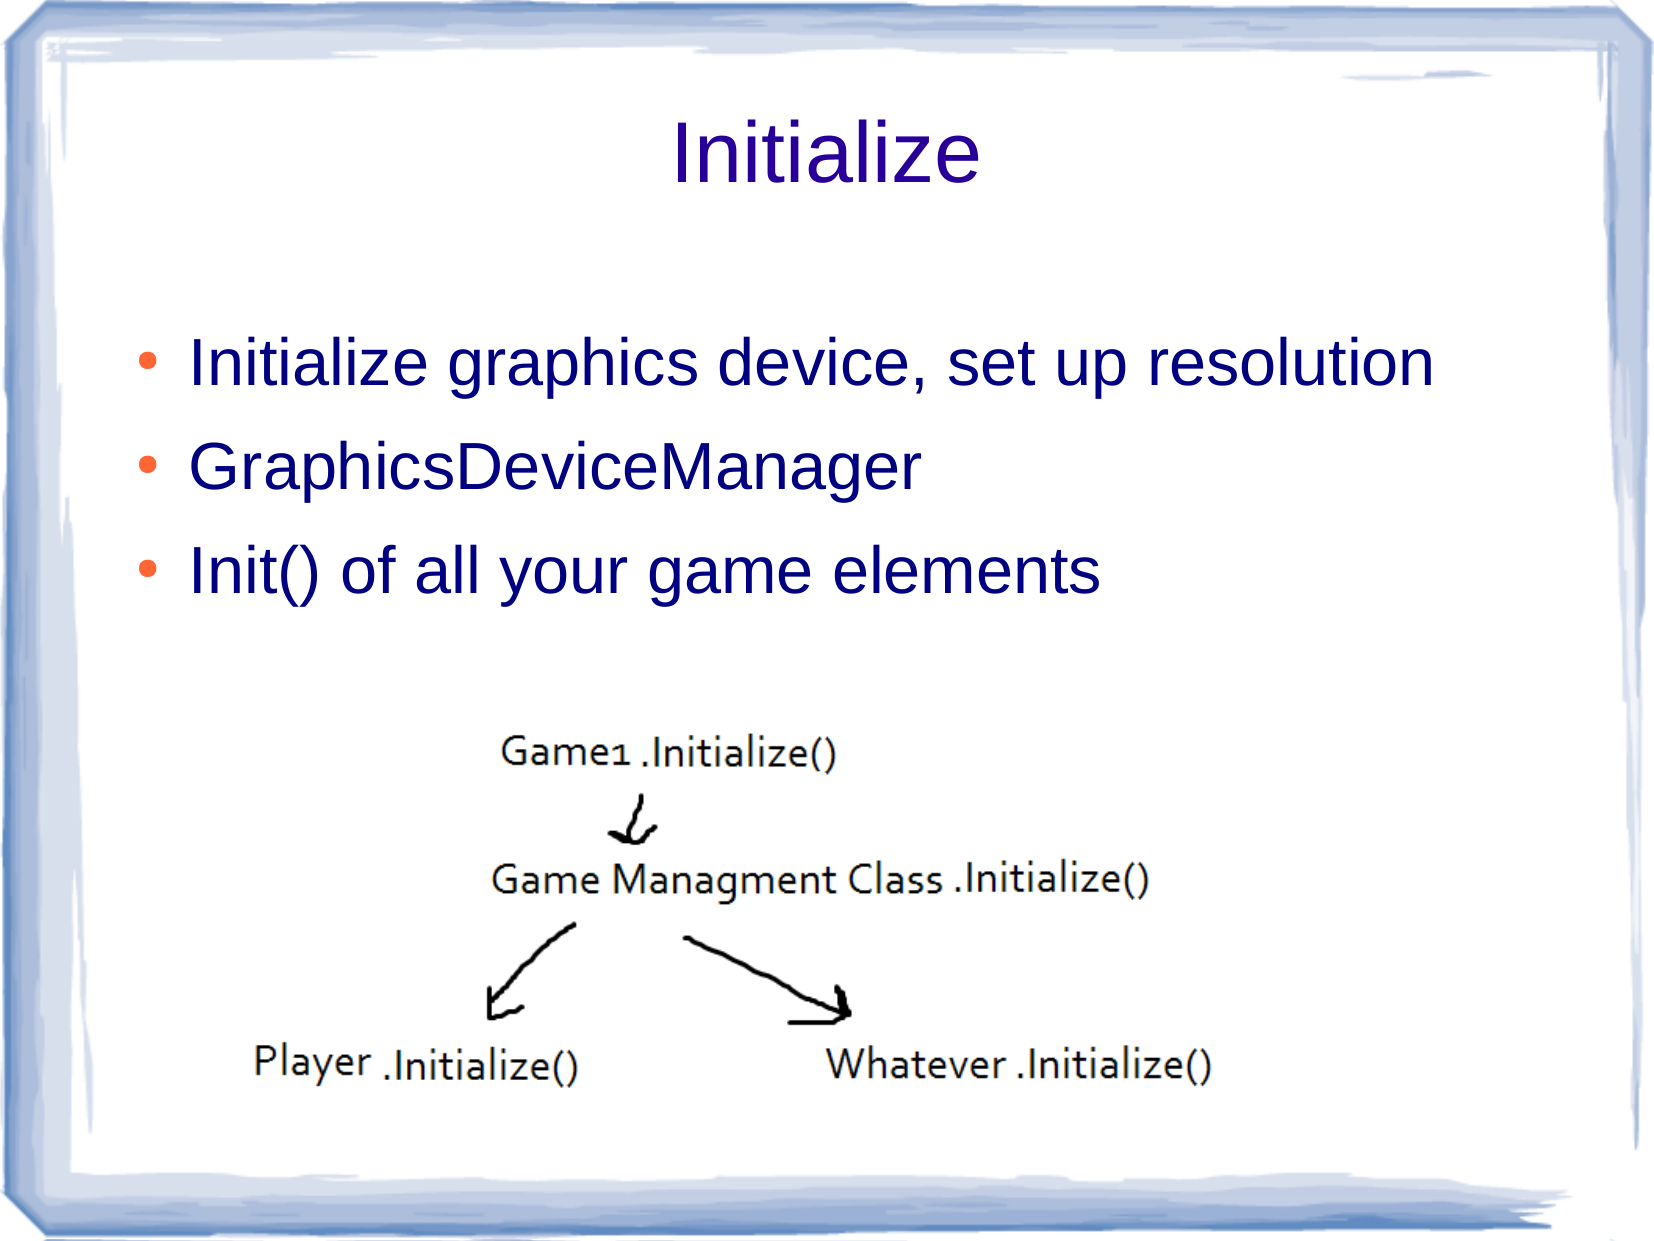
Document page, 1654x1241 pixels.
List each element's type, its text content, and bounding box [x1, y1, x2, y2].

picture [0, 0, 1654, 1241]
title Initialize [82, 49, 1571, 257]
list Initialize graphics device, set up resolution GraphicsDeviceManager Init() of all your game elements [118, 324, 1571, 1004]
